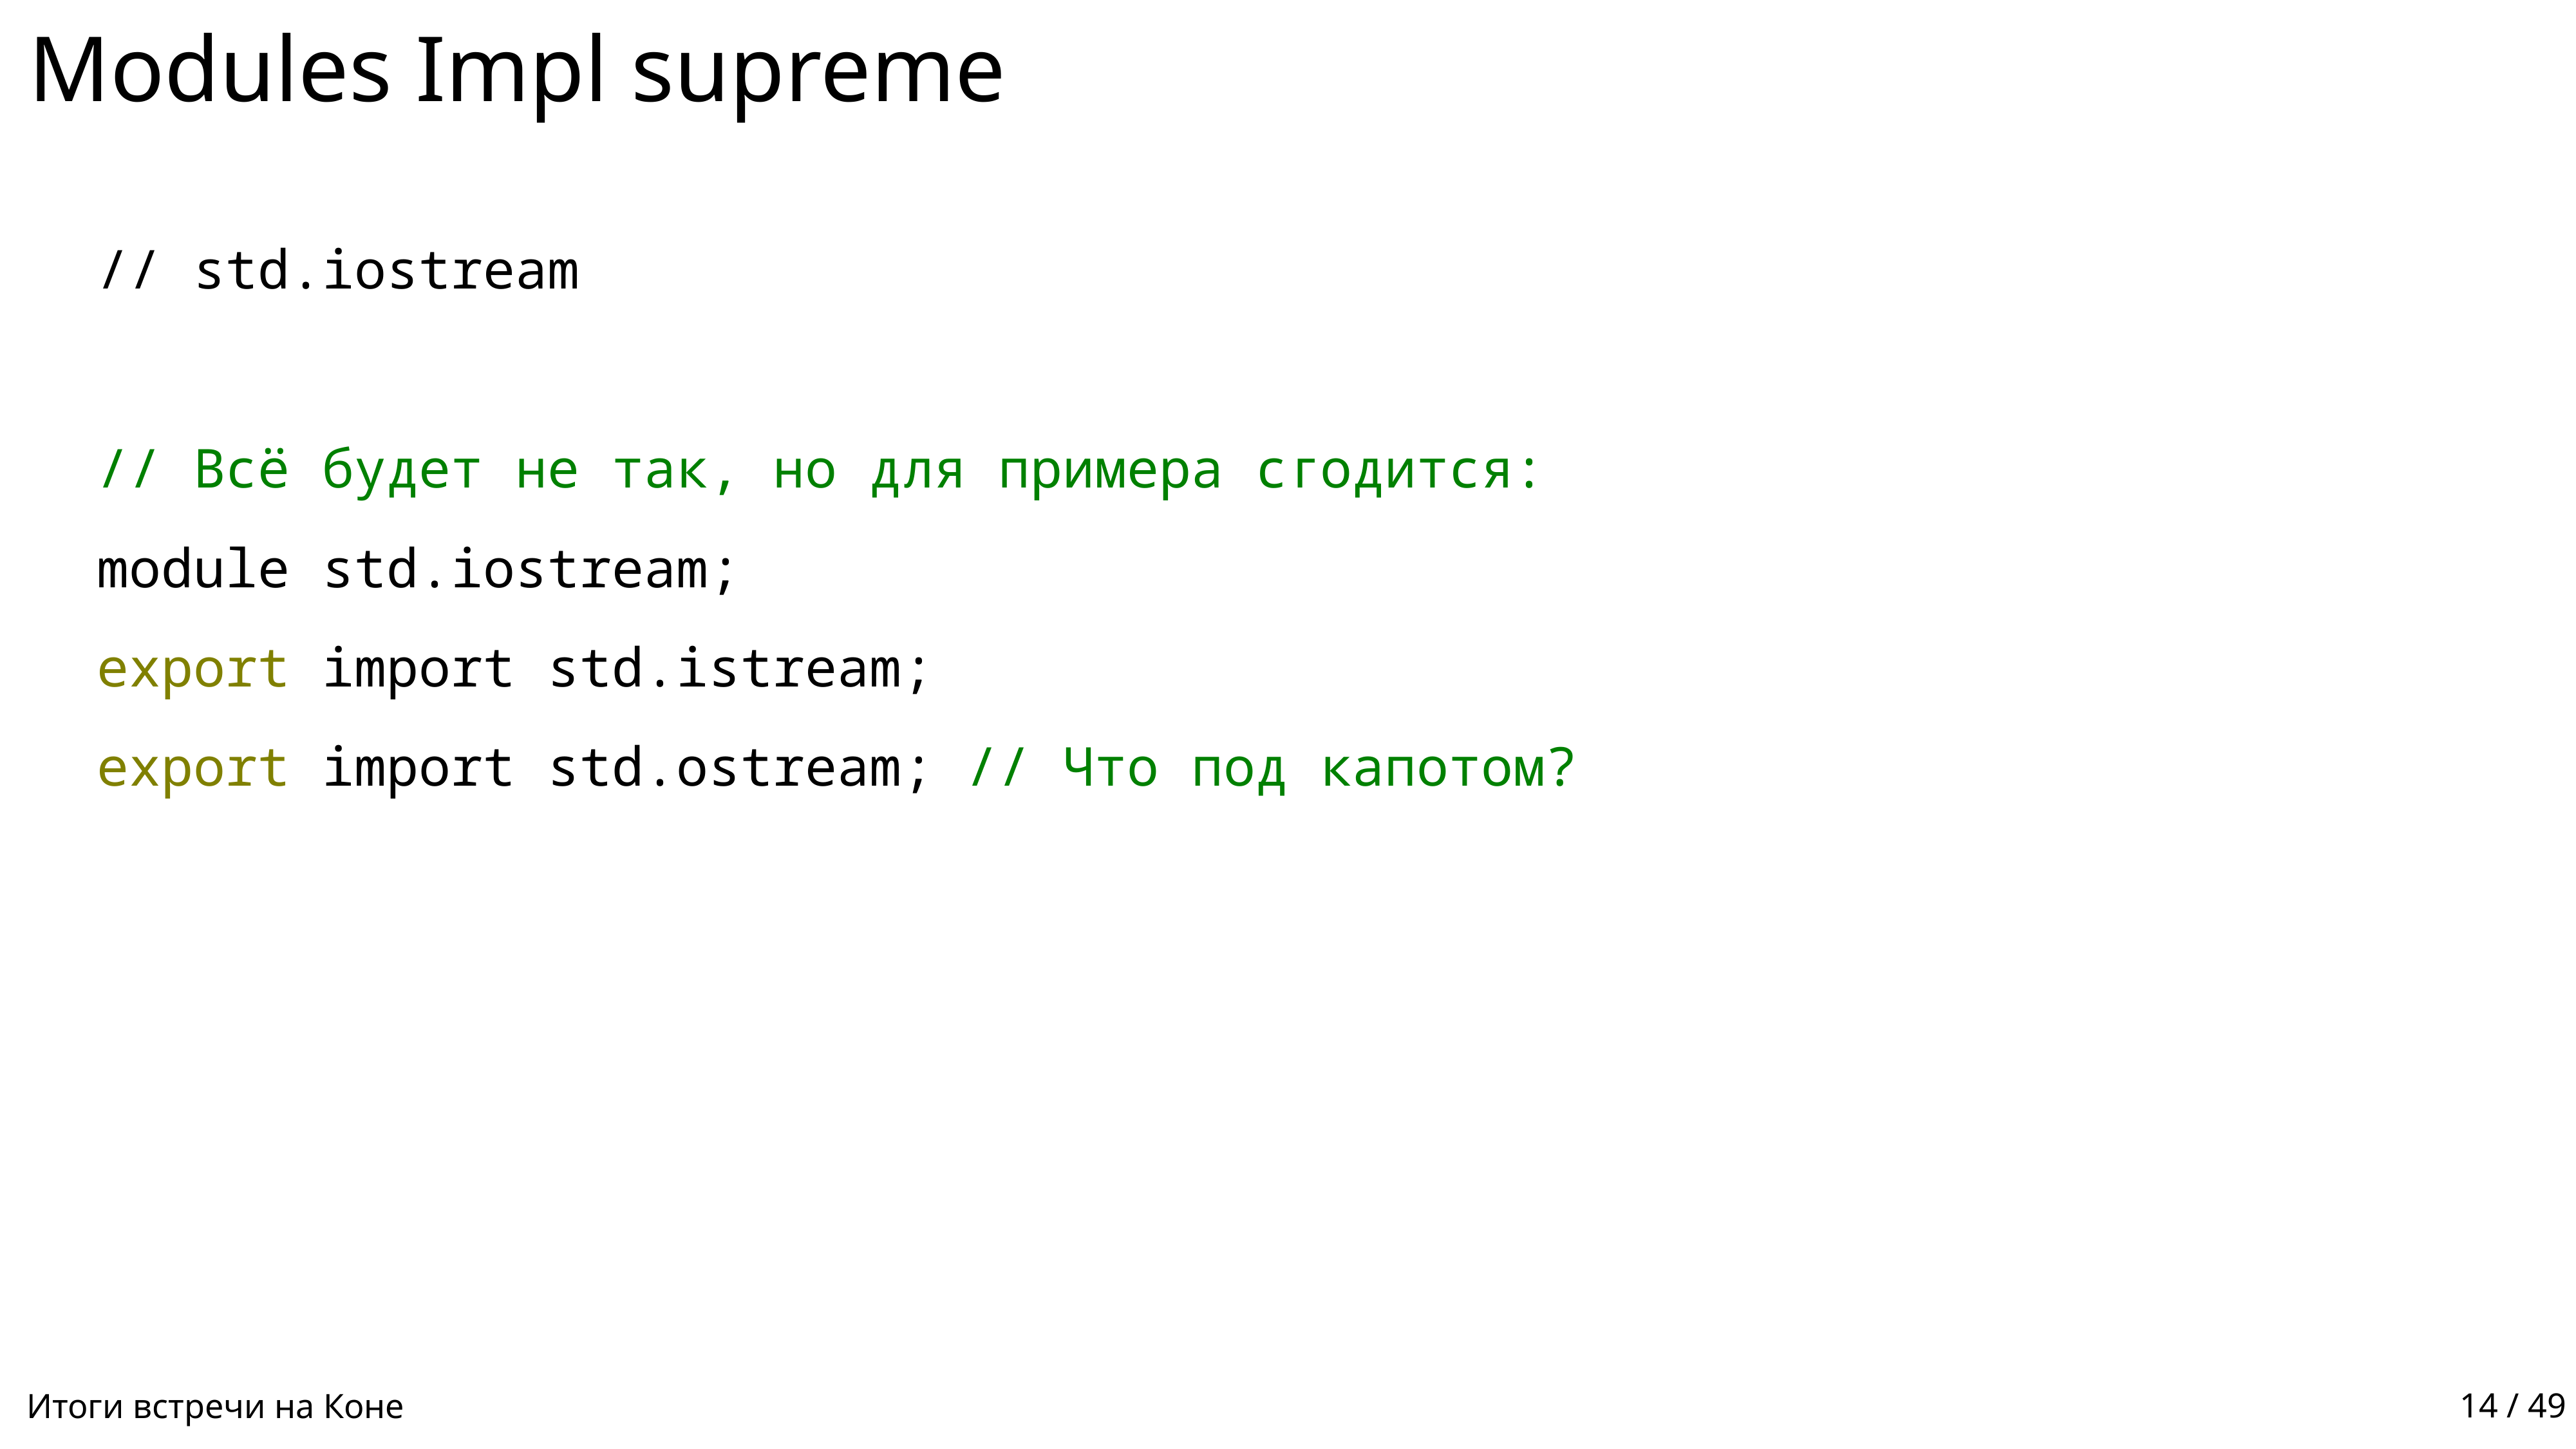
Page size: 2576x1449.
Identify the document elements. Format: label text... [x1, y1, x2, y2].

list Итоги встречи на Коне [17, 1376, 1114, 1431]
title Modules Impl supreme [19, 19, 2550, 155]
list // std.iostream // Вcё будет не так, но для примера сгодится: module std.iostream; export import std.istream; export import std.ostream; // Что под капотом? [87, 214, 2550, 1382]
list <number> / 49 [1479, 1376, 2576, 1431]
